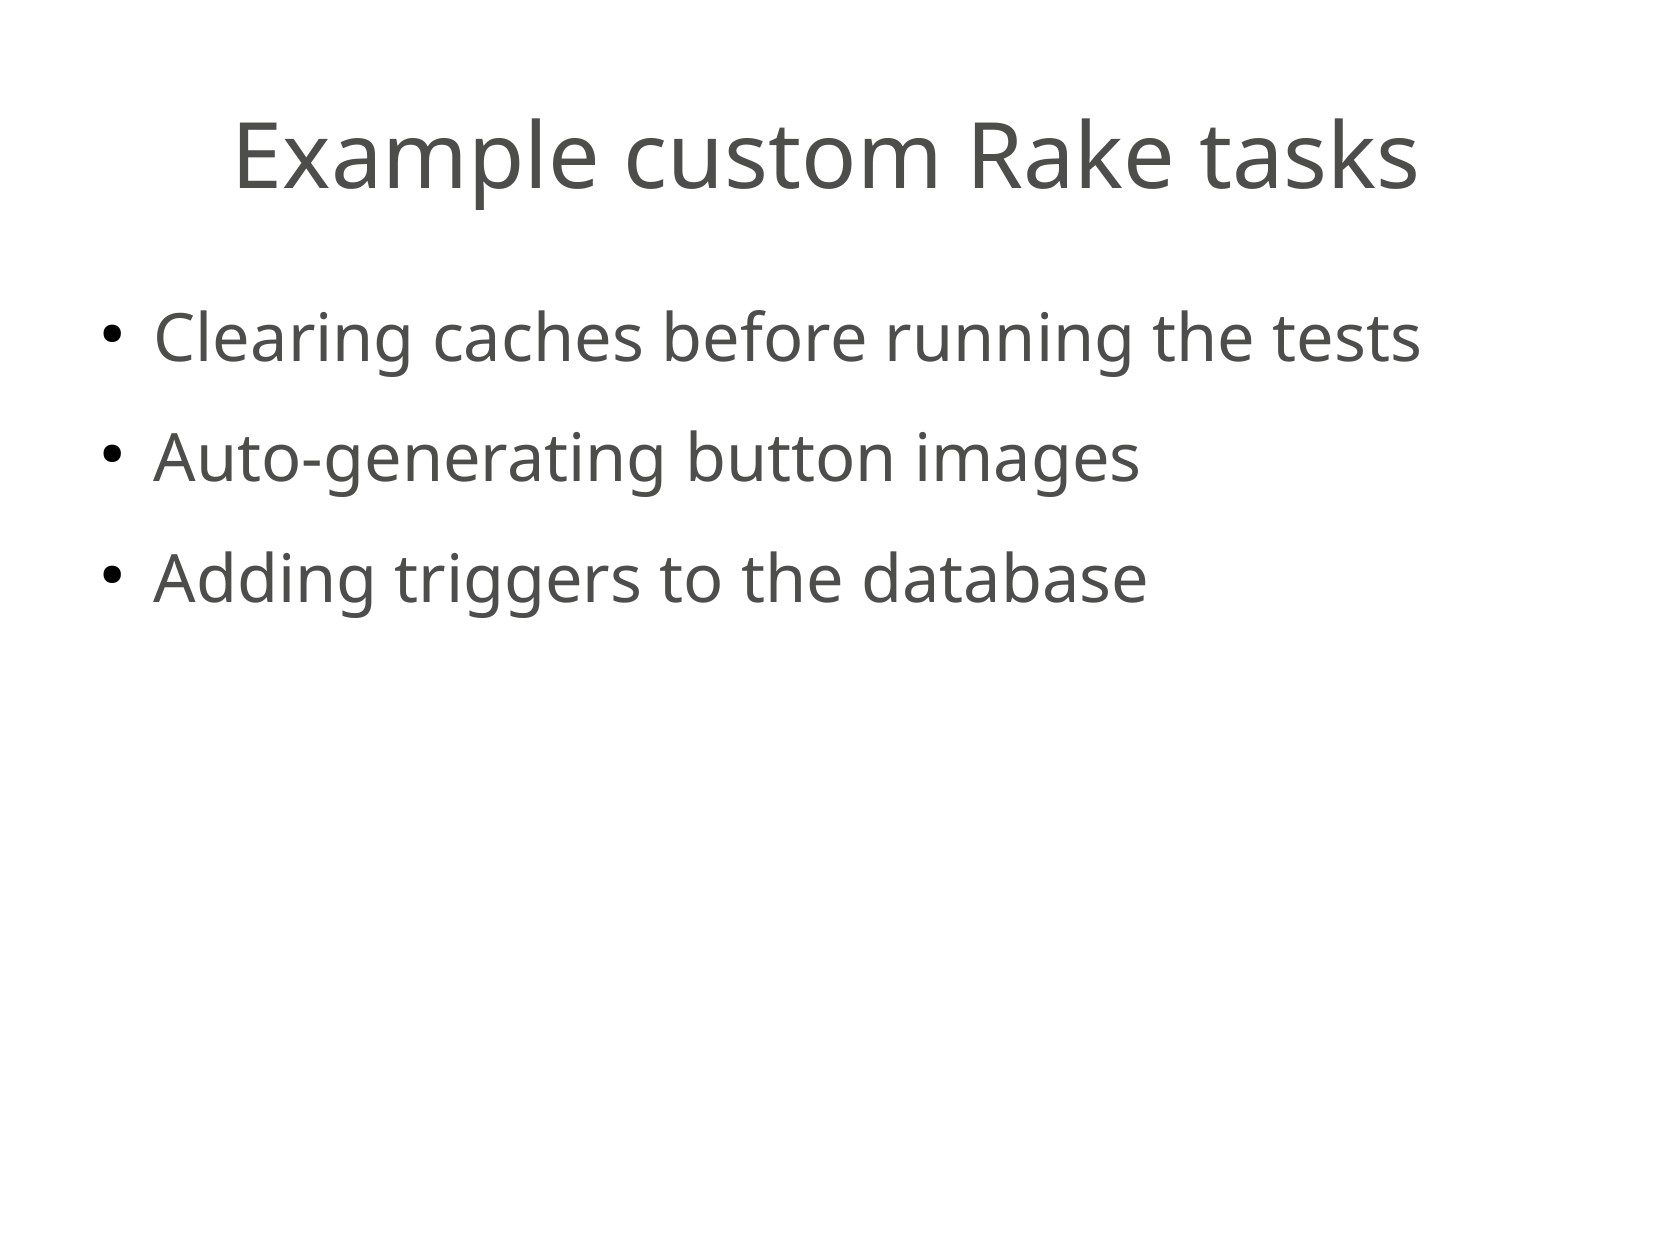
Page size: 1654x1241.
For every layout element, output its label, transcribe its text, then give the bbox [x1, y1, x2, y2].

title Example custom Rake tasks [82, 49, 1571, 257]
list Clearing caches before running the tests Auto-generating button images Adding triggers to the database [82, 290, 1538, 1010]
